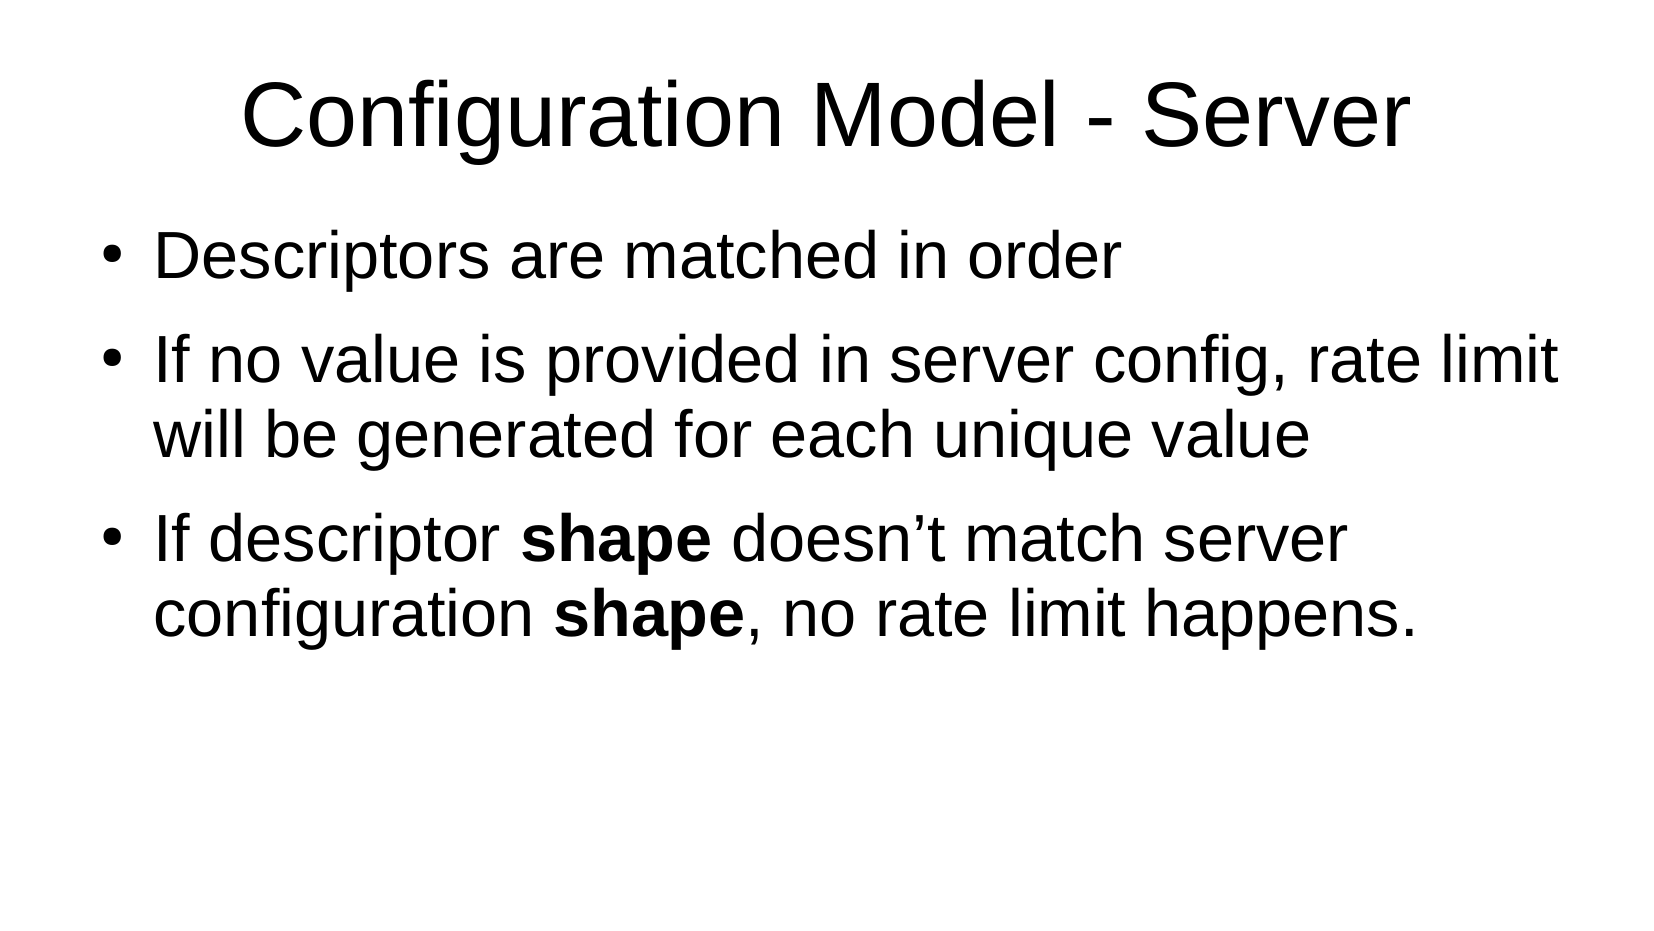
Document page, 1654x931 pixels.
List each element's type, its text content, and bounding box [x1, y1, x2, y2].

list Descriptors are matched in order If no value is provided in server config, rate limit will be generated for each unique value If descriptor shape doesn’t match server configuration shape, no rate limit happens. [82, 217, 1571, 758]
title Configuration Model - Server [82, 37, 1571, 193]
